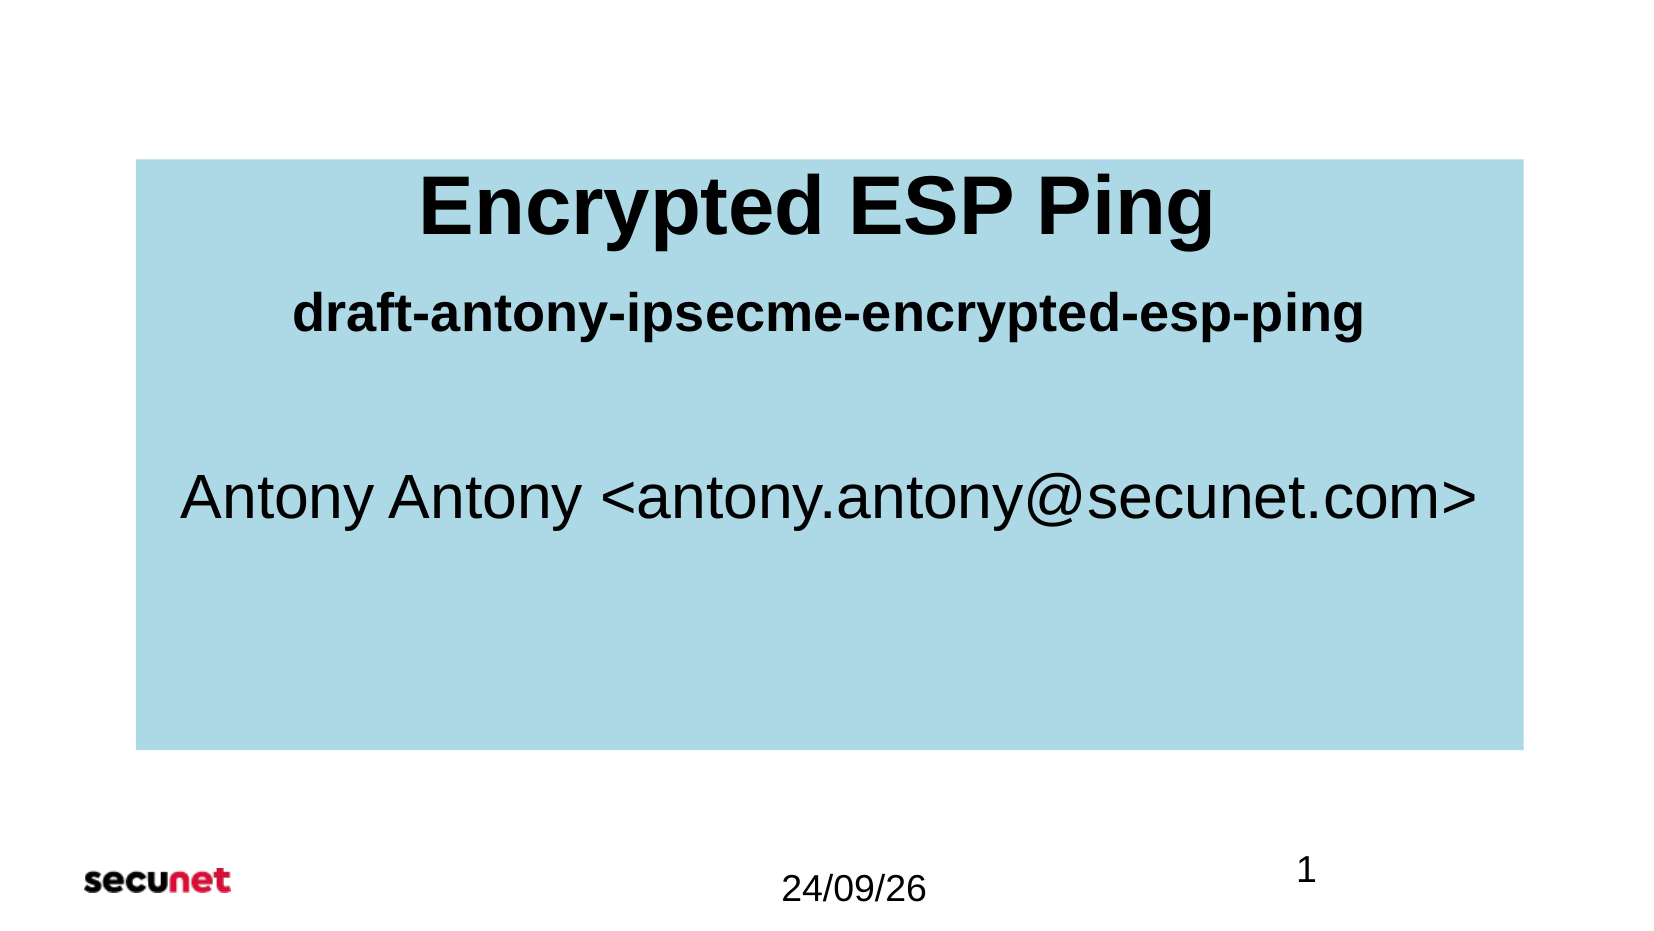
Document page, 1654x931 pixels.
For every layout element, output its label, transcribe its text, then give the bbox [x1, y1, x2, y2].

list Encrypted ESP Ping draft-antony-ipsecme-encrypted-esp-ping Antony Antony <antony.antony@secunet.com> [135, 159, 1524, 751]
picture [84, 868, 231, 893]
